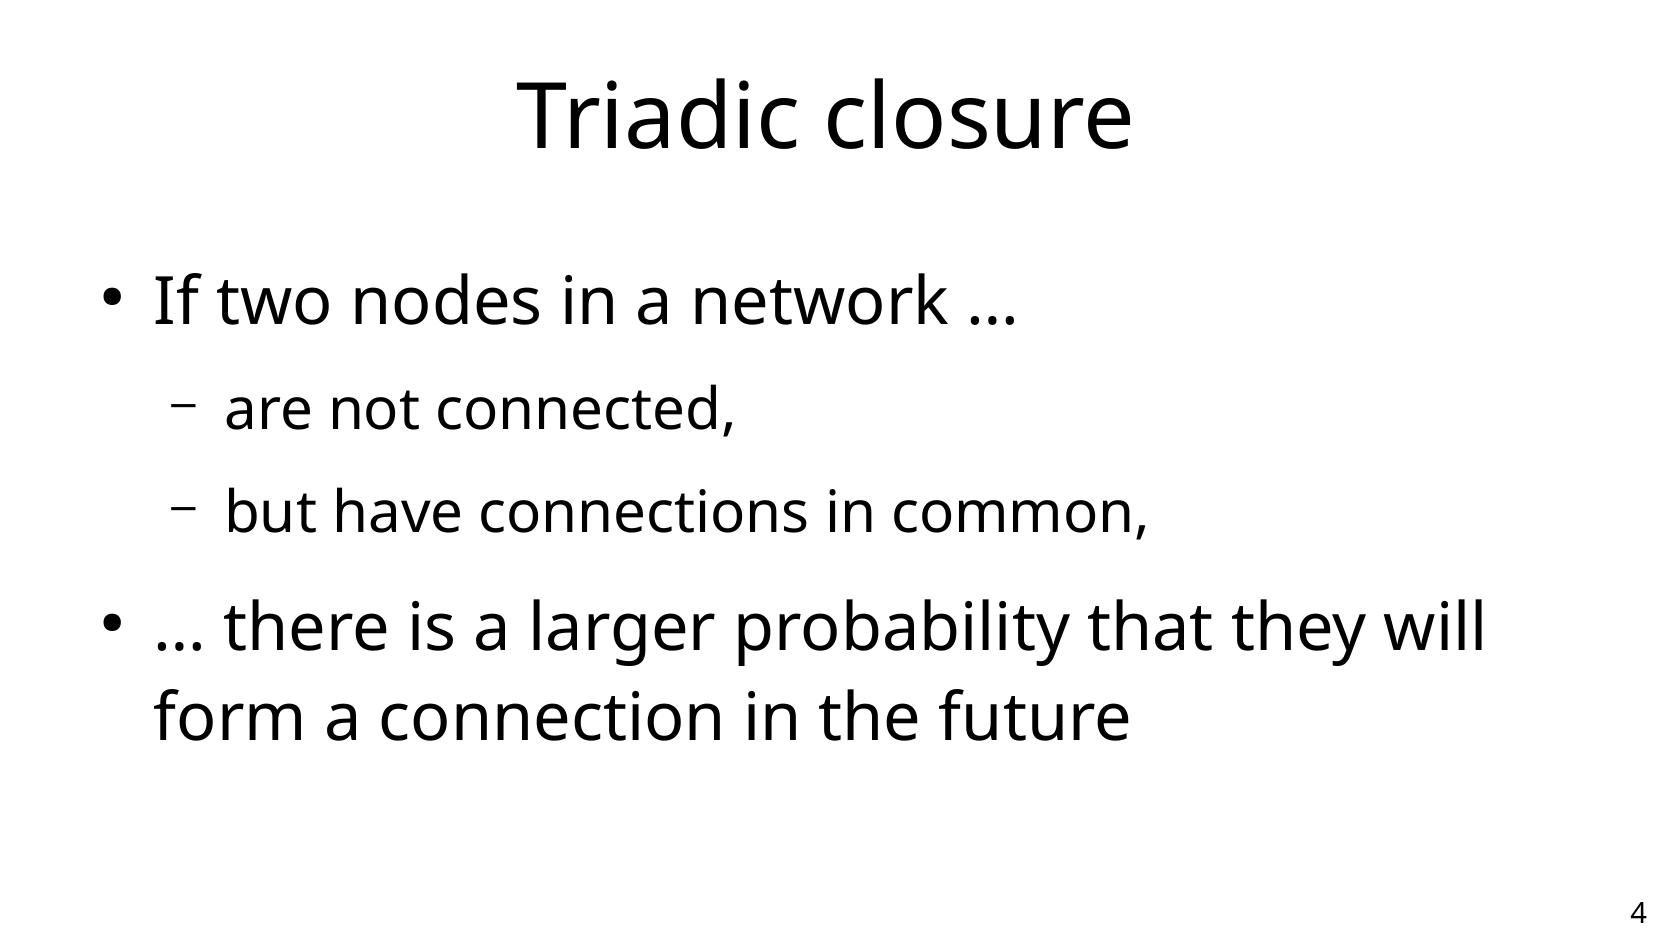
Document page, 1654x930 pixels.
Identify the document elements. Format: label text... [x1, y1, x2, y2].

list If two nodes in a network … are not connected, but have connections in common, … there is a larger probability that they will form a connection in the future [82, 252, 1571, 793]
title Triadic closure [82, 1, 1571, 225]
